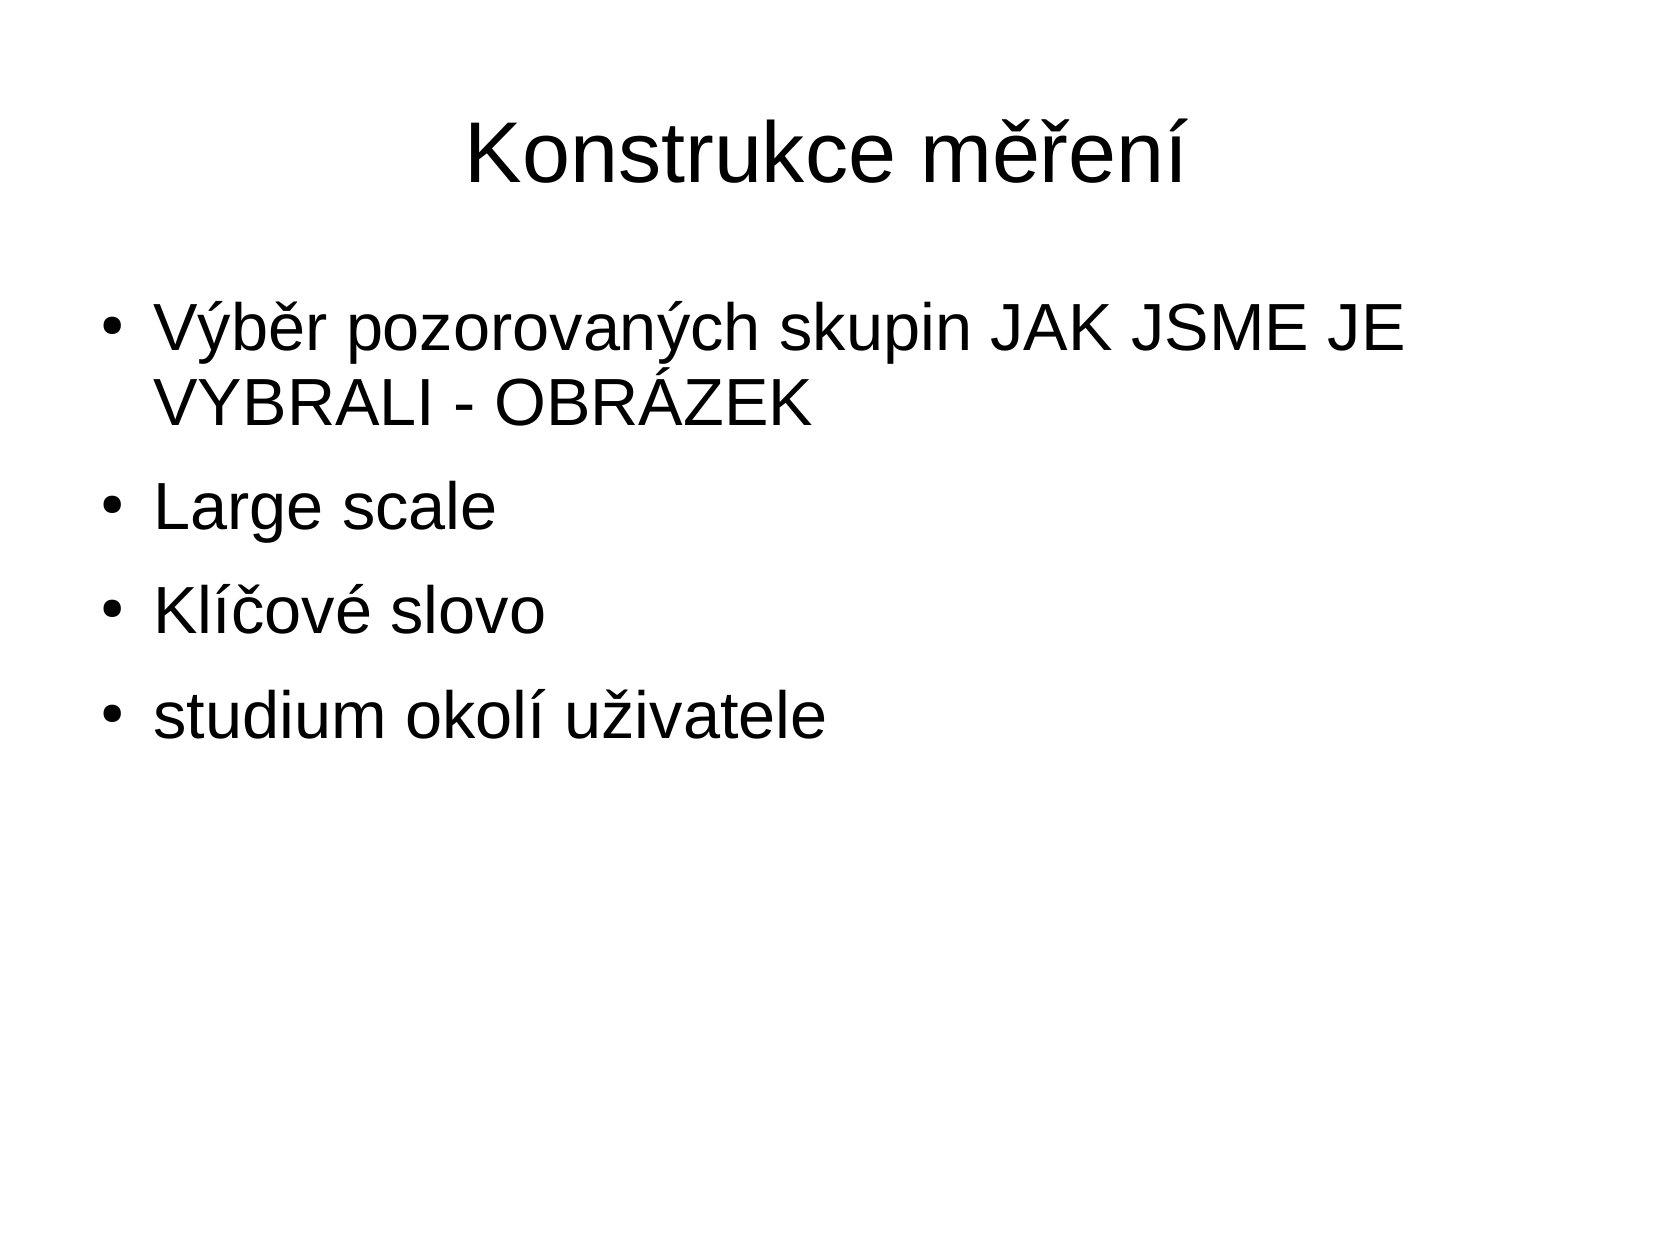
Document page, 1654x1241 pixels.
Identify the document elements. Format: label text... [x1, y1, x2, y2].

list Výběr pozorovaných skupin JAK JSME JE VYBRALI - OBRÁZEK Large scale Klíčové slovo studium okolí uživatele [82, 290, 1571, 1109]
title Konstrukce měření [82, 49, 1571, 257]
